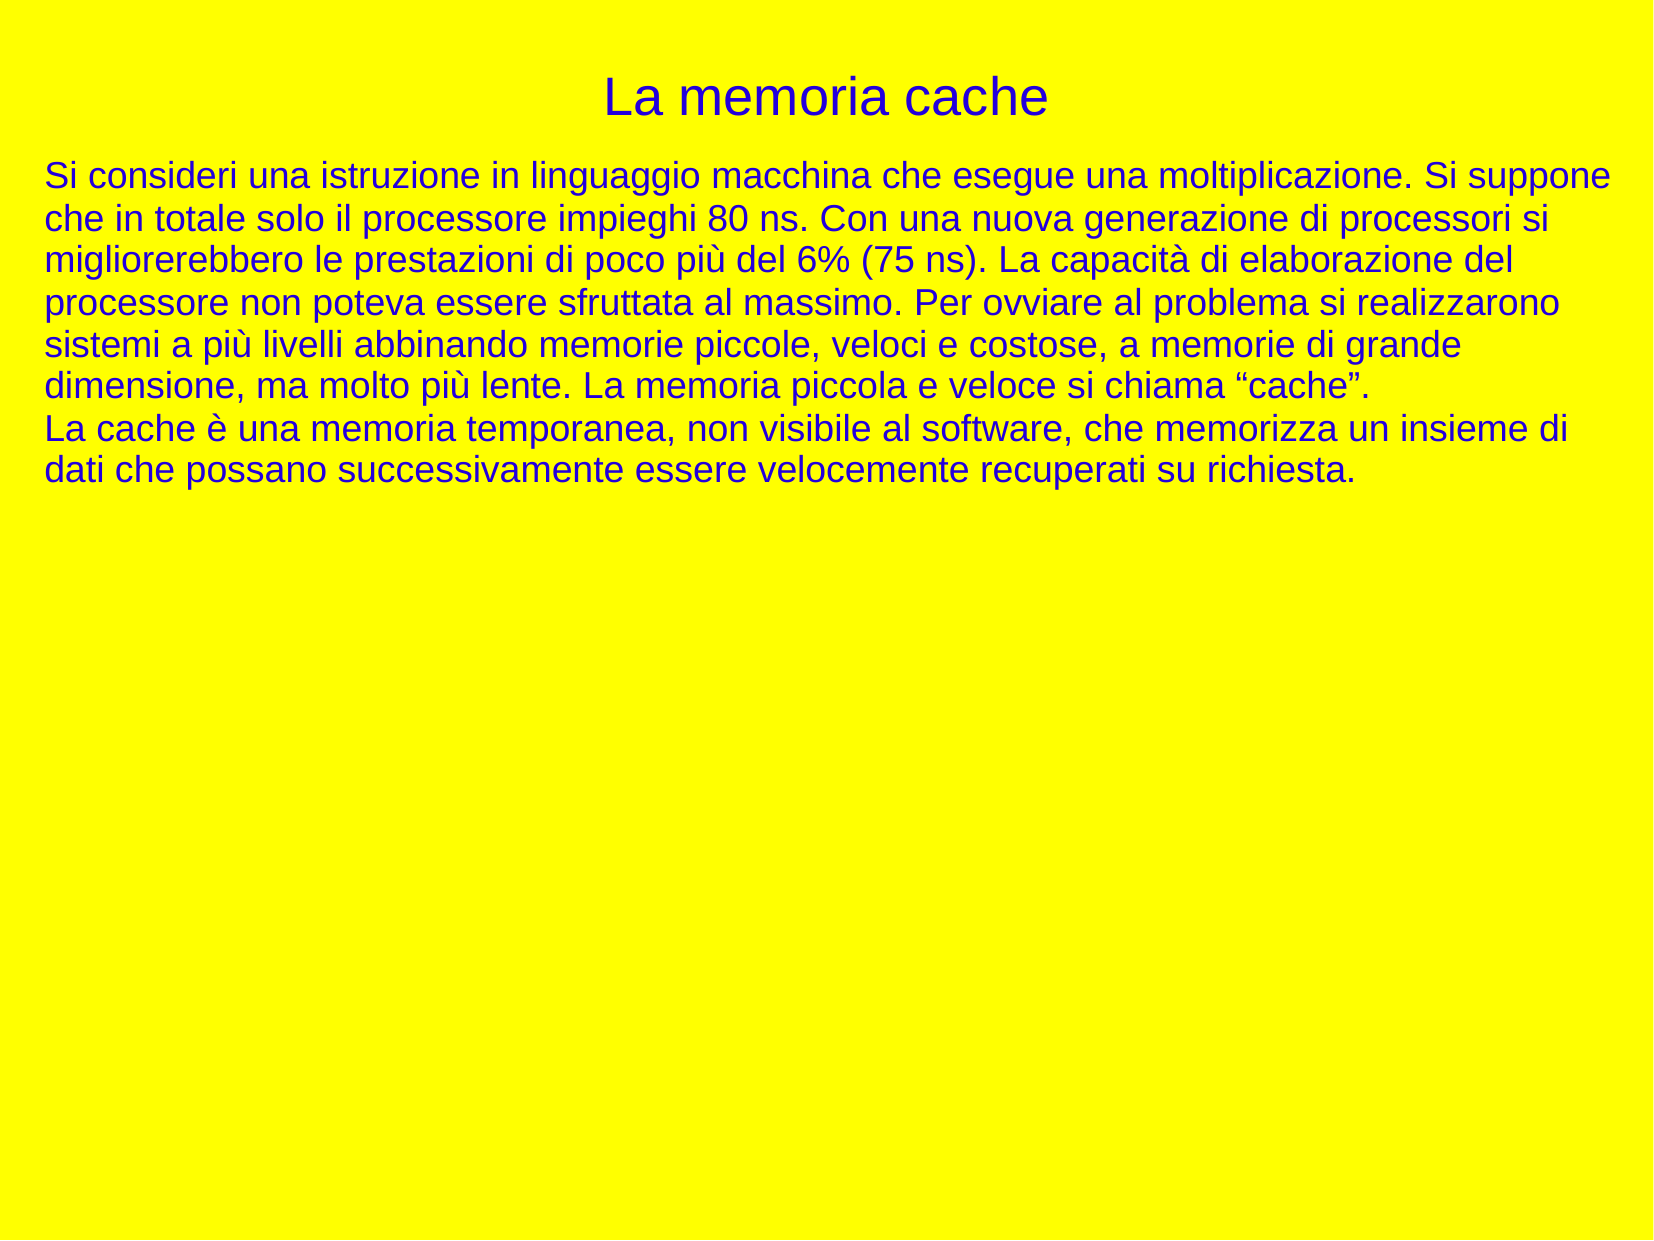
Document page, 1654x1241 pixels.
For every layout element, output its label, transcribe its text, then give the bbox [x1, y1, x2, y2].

text_box La memoria cache [413, 59, 1241, 135]
text_box Si consideri una istruzione in linguaggio macchina che esegue una moltiplicazione. Si suppone che in totale solo il processore impieghi 80 ns. Con una nuova generazione di processori si migliorerebbero le prestazioni di poco più del 6% (75 ns). La capacità di elaborazione del processore non poteva essere sfruttata al massimo. Per ovviare al problema si realizzarono sistemi a più livelli abbinando memorie piccole, veloci e costose, a memorie di grande dimensione, ma molto più lente. La memoria piccola e veloce si chiama “cache”. La cache è una memoria temporanea, non visibile al software, che memorizza un insieme di dati che possano successivamente essere velocemente recuperati su richiesta. [29, 147, 1654, 827]
